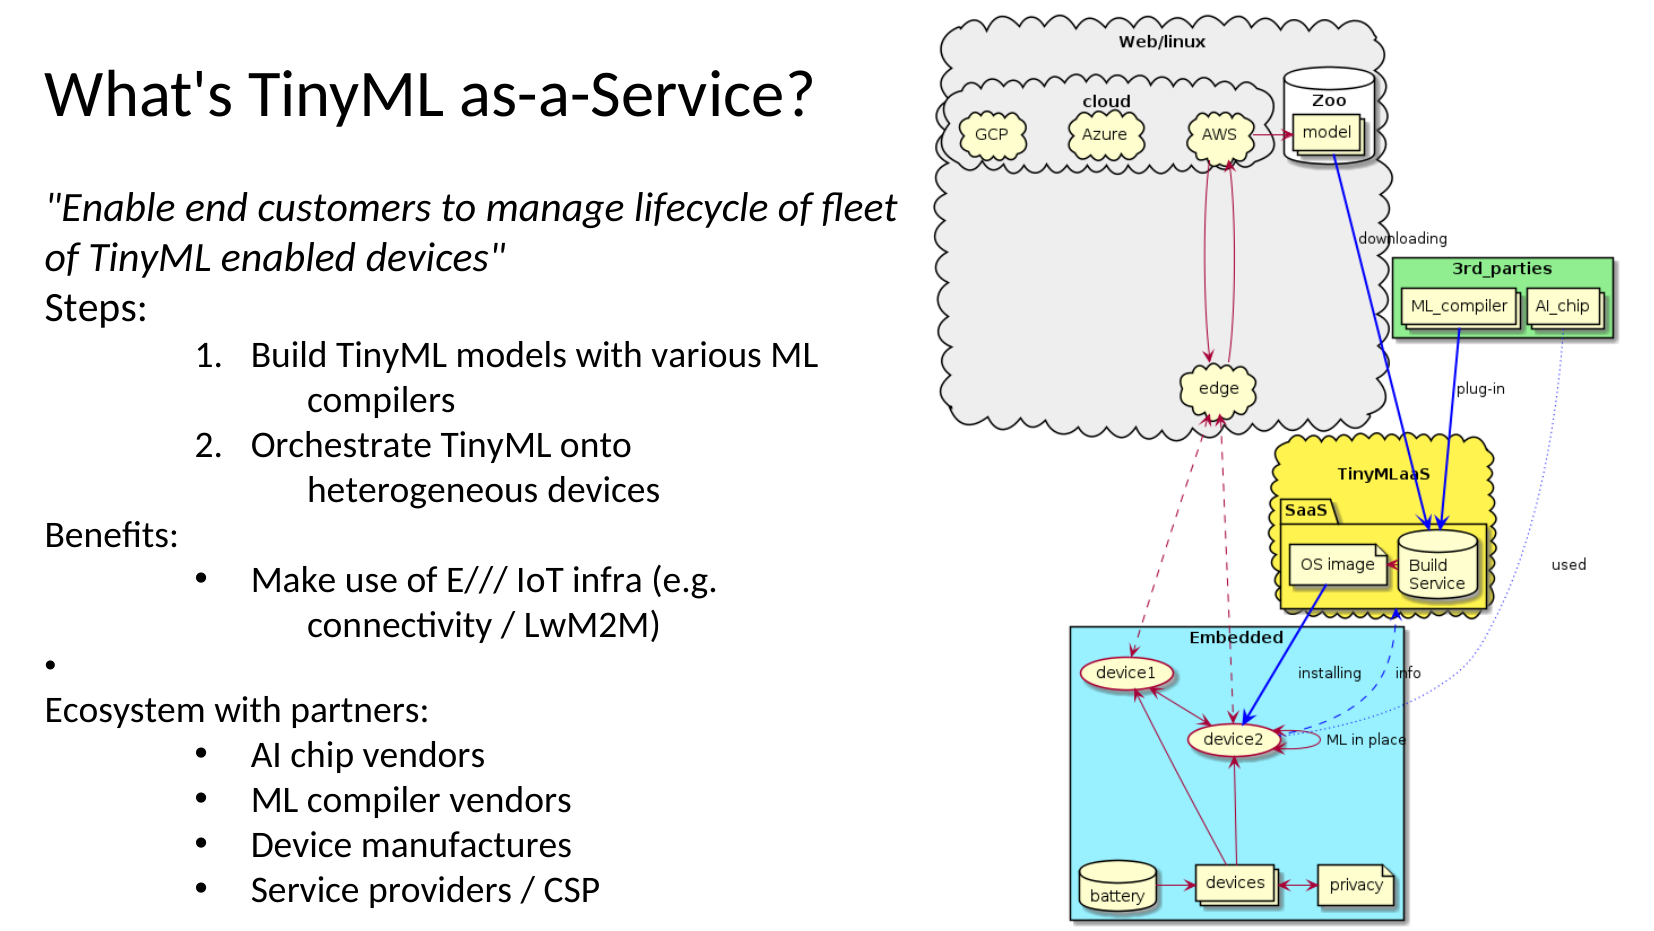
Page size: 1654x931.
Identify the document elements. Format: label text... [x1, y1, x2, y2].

picture [924, 0, 1624, 931]
text_box What's TinyML as-a-Service? "Enable end customers to manage lifecycle of fleet of TinyML enabled devices" Steps: Build TinyML models with various ML compilers Orchestrate TinyML onto heterogeneous devices Benefits: Make use of E/// IoT infra (e.g. connectivity / LwM2M) Ecosystem with partners: AI chip vendors ML compiler vendors Device manufactures Service providers / CSP [29, 42, 924, 876]
